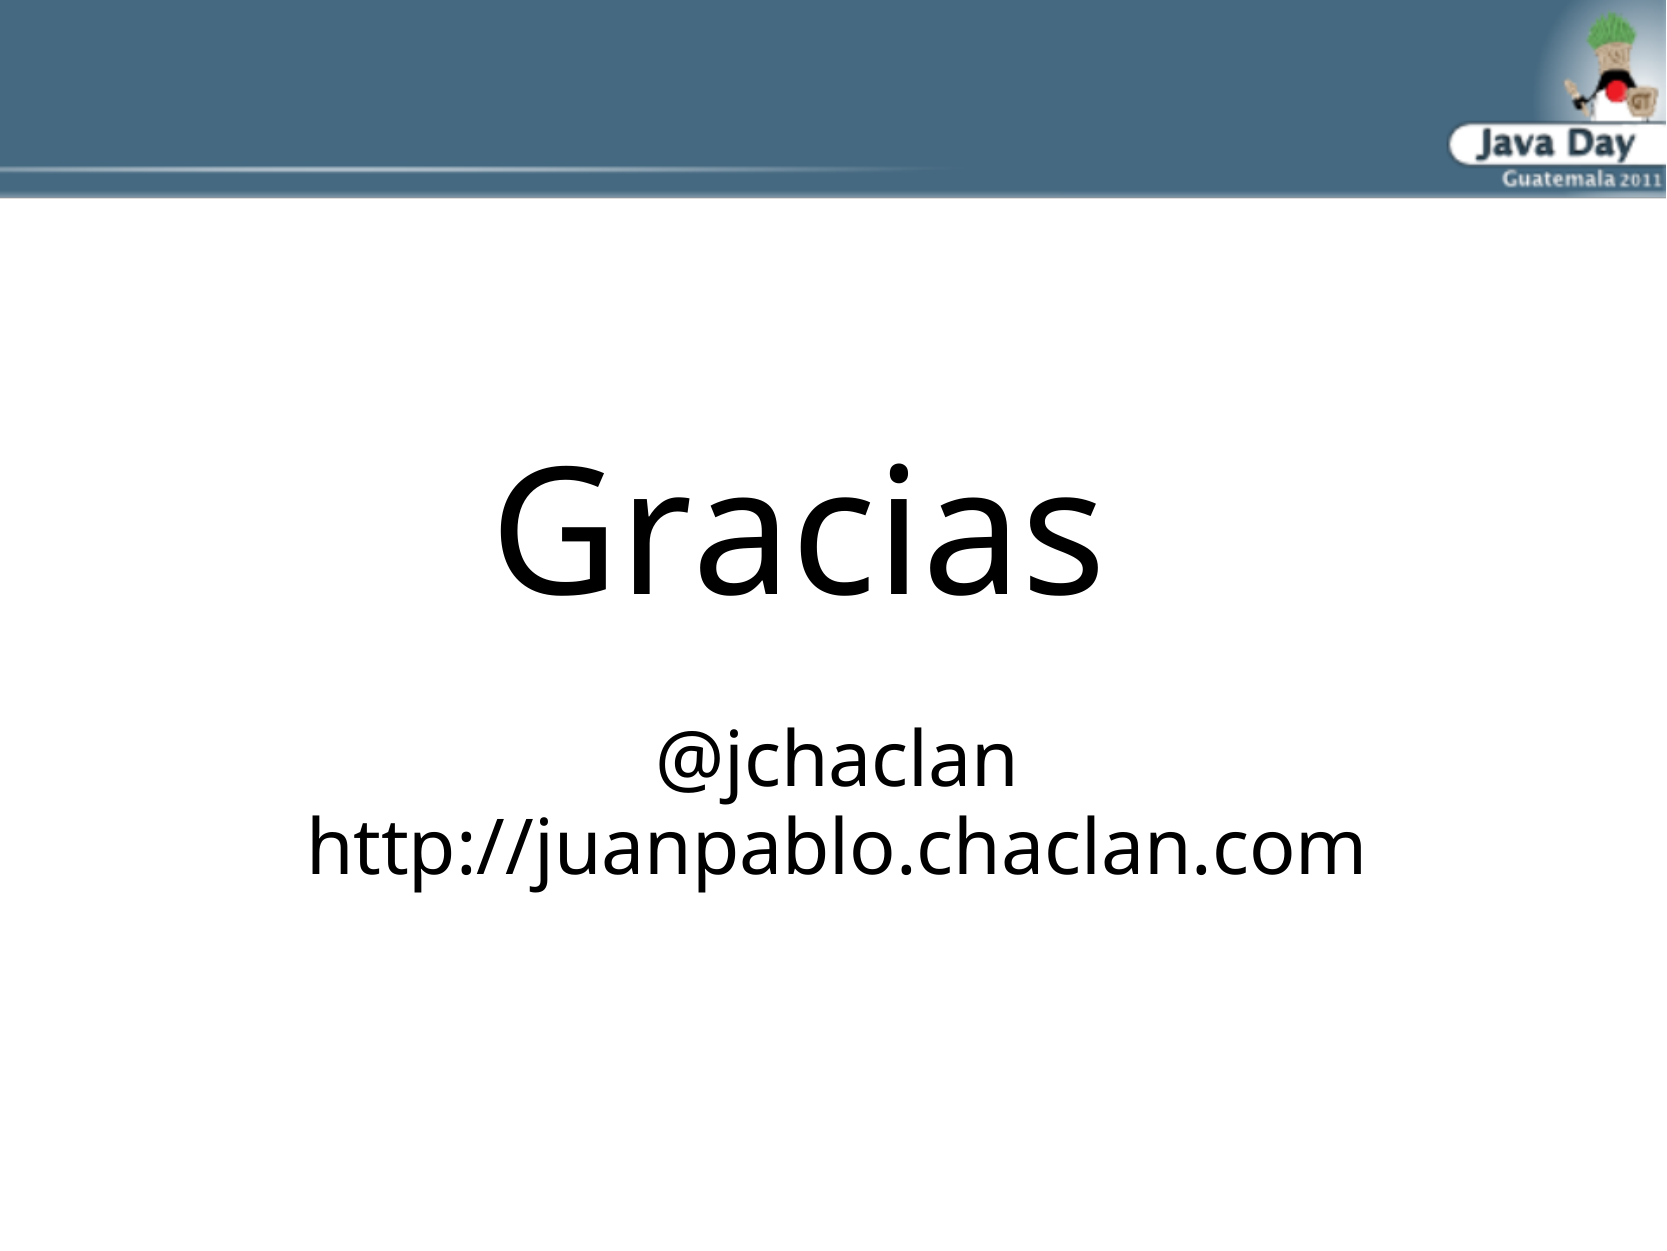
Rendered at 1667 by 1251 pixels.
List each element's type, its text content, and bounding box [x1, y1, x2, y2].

picture [0, 0, 1666, 200]
text_box @jchaclan http://juanpablo.chaclan.com [157, 716, 1518, 893]
text_box Gracias [490, 433, 1210, 636]
